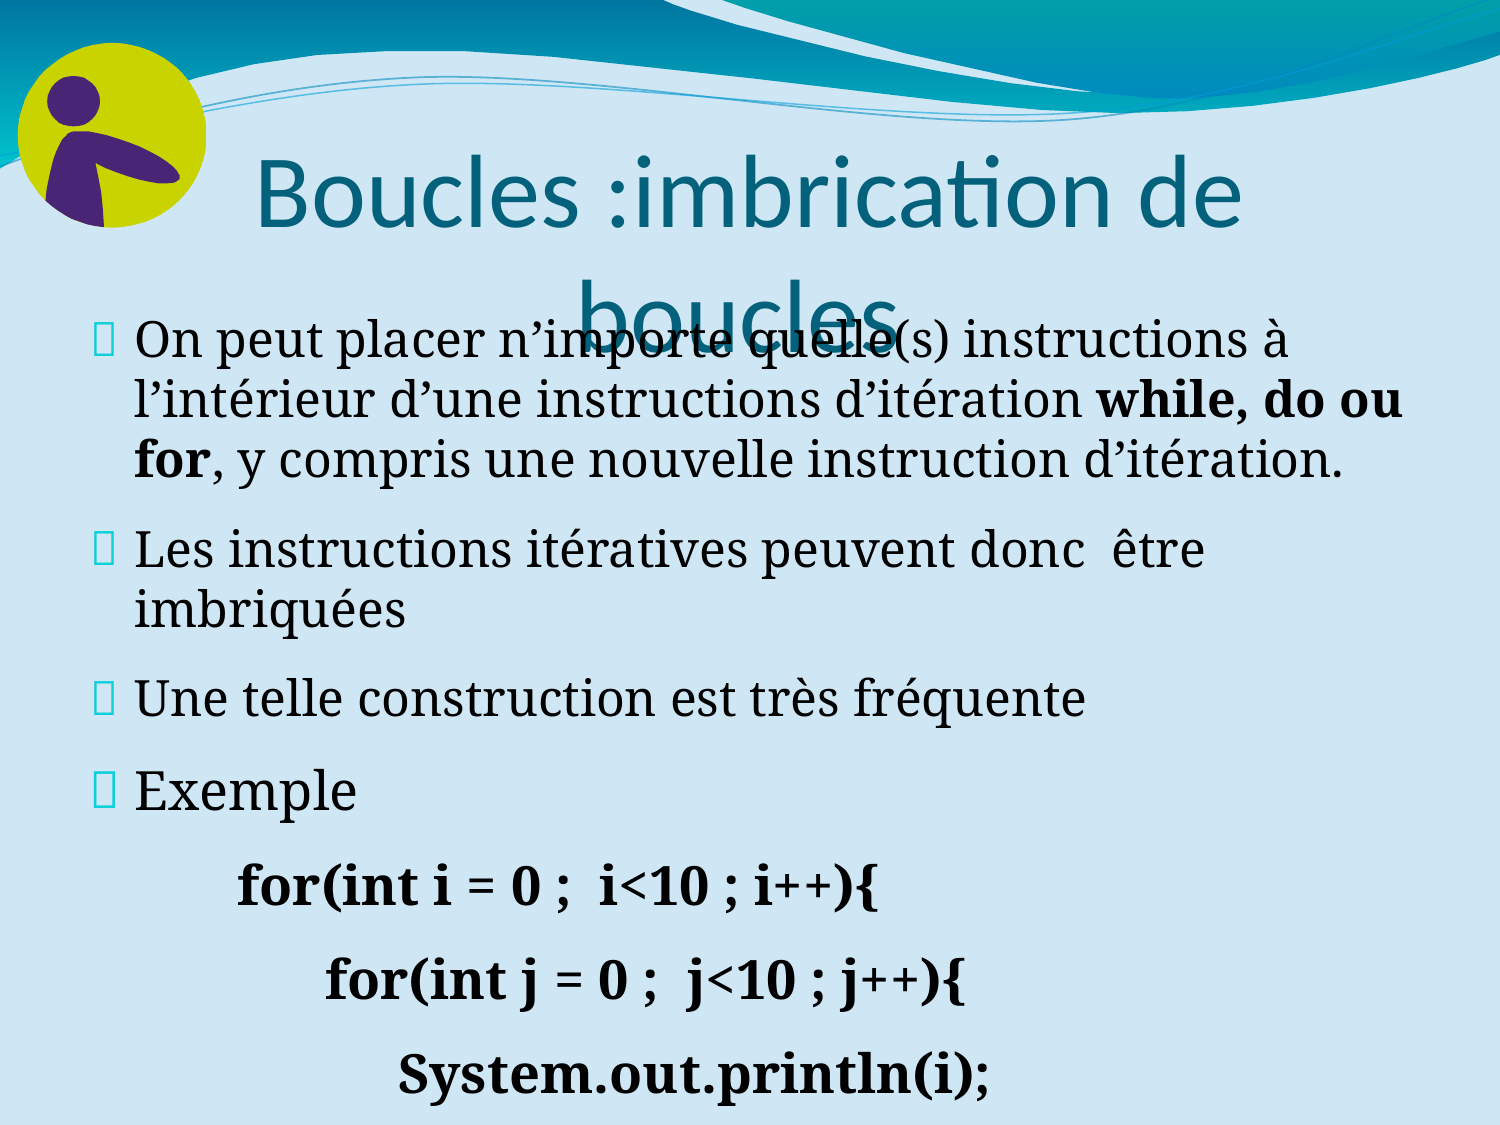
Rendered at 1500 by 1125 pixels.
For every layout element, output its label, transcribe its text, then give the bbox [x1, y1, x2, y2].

list On peut placer n’importe quelle(s) instructions à l’intérieur d’une instructions d’itération while, do ou for, y compris une nouvelle instruction d’itération. Les instructions itératives peuvent donc être imbriquées Une telle construction est très fréquente Exemple for(int i = 0 ; i<10 ; i++){ for(int j = 0 ; j<10 ; j++){ System.out.println(i); } } [75, 210, 1425, 1038]
title Boucles :imbrication de boucles [75, 115, 1425, 210]
